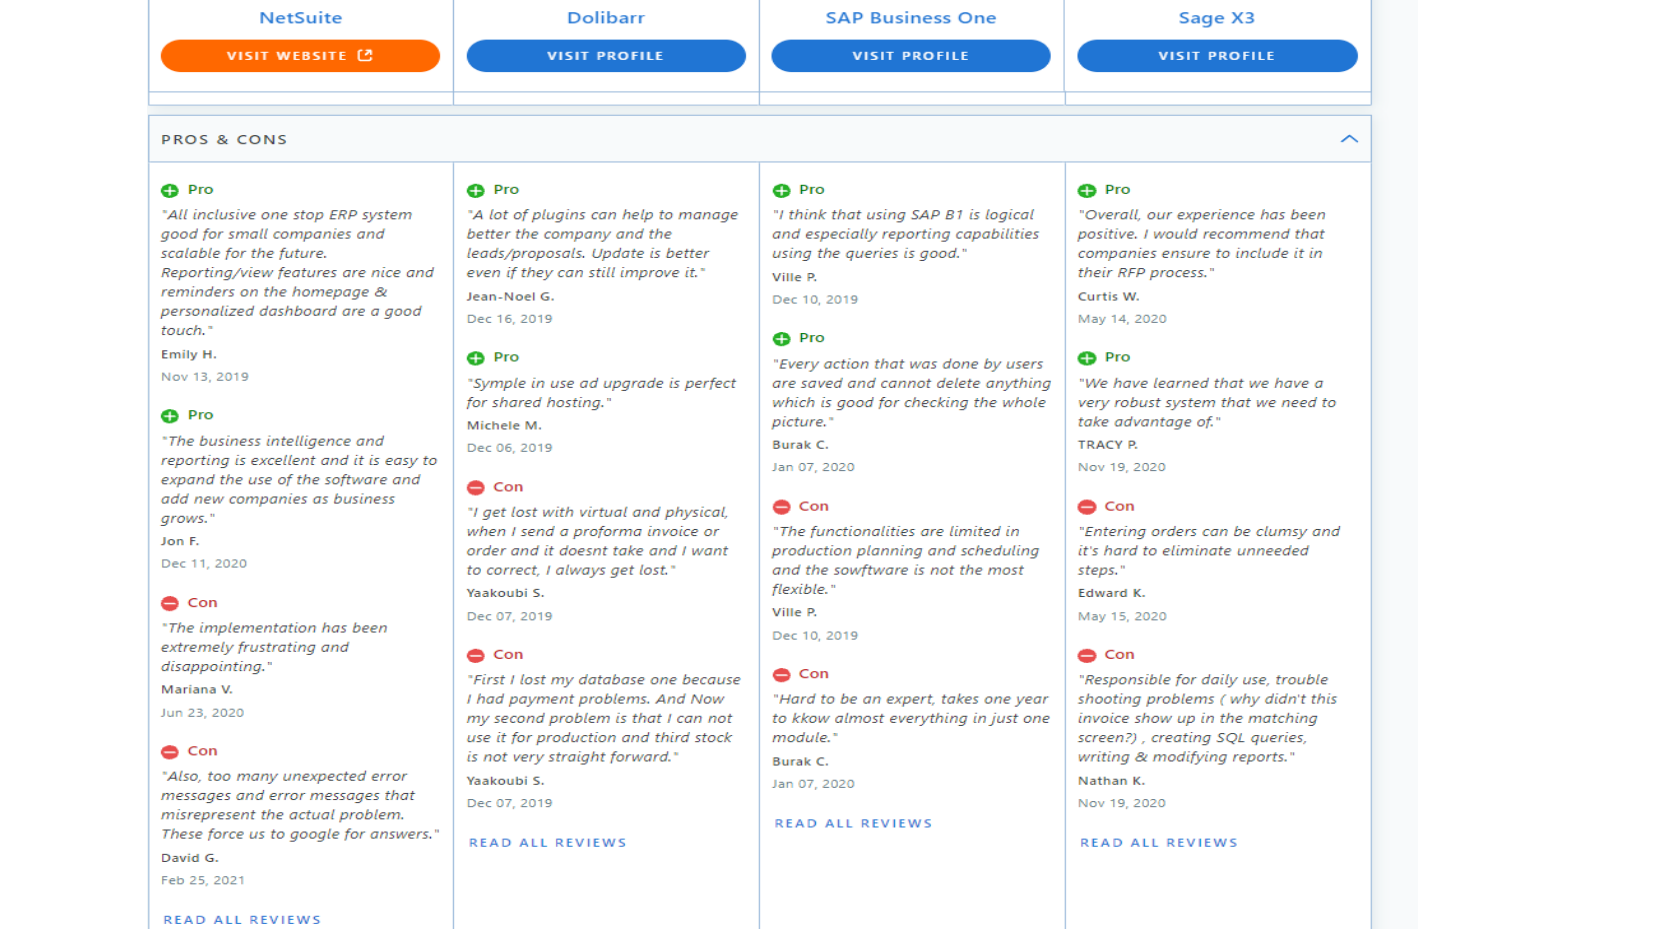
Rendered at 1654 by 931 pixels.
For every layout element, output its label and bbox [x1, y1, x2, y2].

picture [147, 0, 1418, 929]
